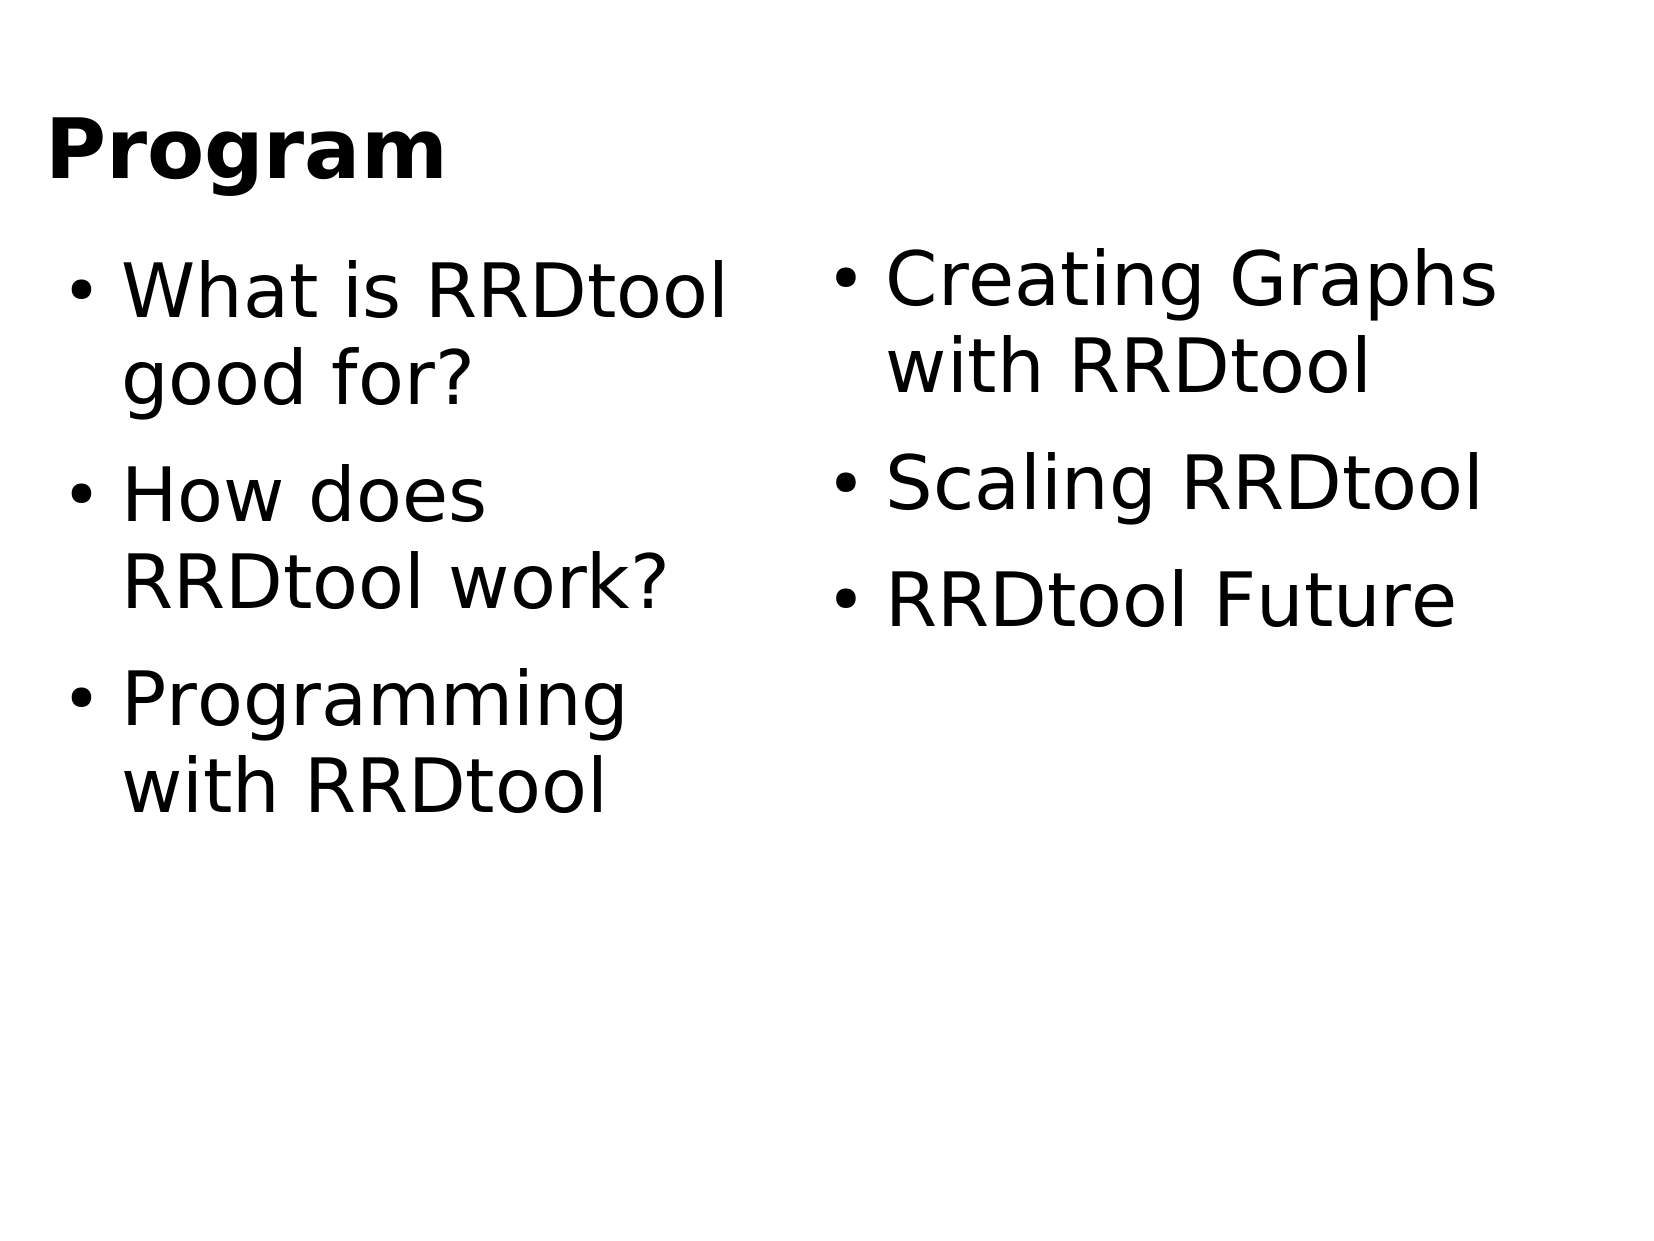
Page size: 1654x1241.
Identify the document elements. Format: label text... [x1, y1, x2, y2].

list What is RRDtool good for? How does RRDtool work? Programming with RRDtool [50, 248, 768, 1111]
list Creating Graphs with RRDtool Scaling RRDtool RRDtool Future [814, 236, 1583, 1085]
title Program [45, 75, 1583, 225]
